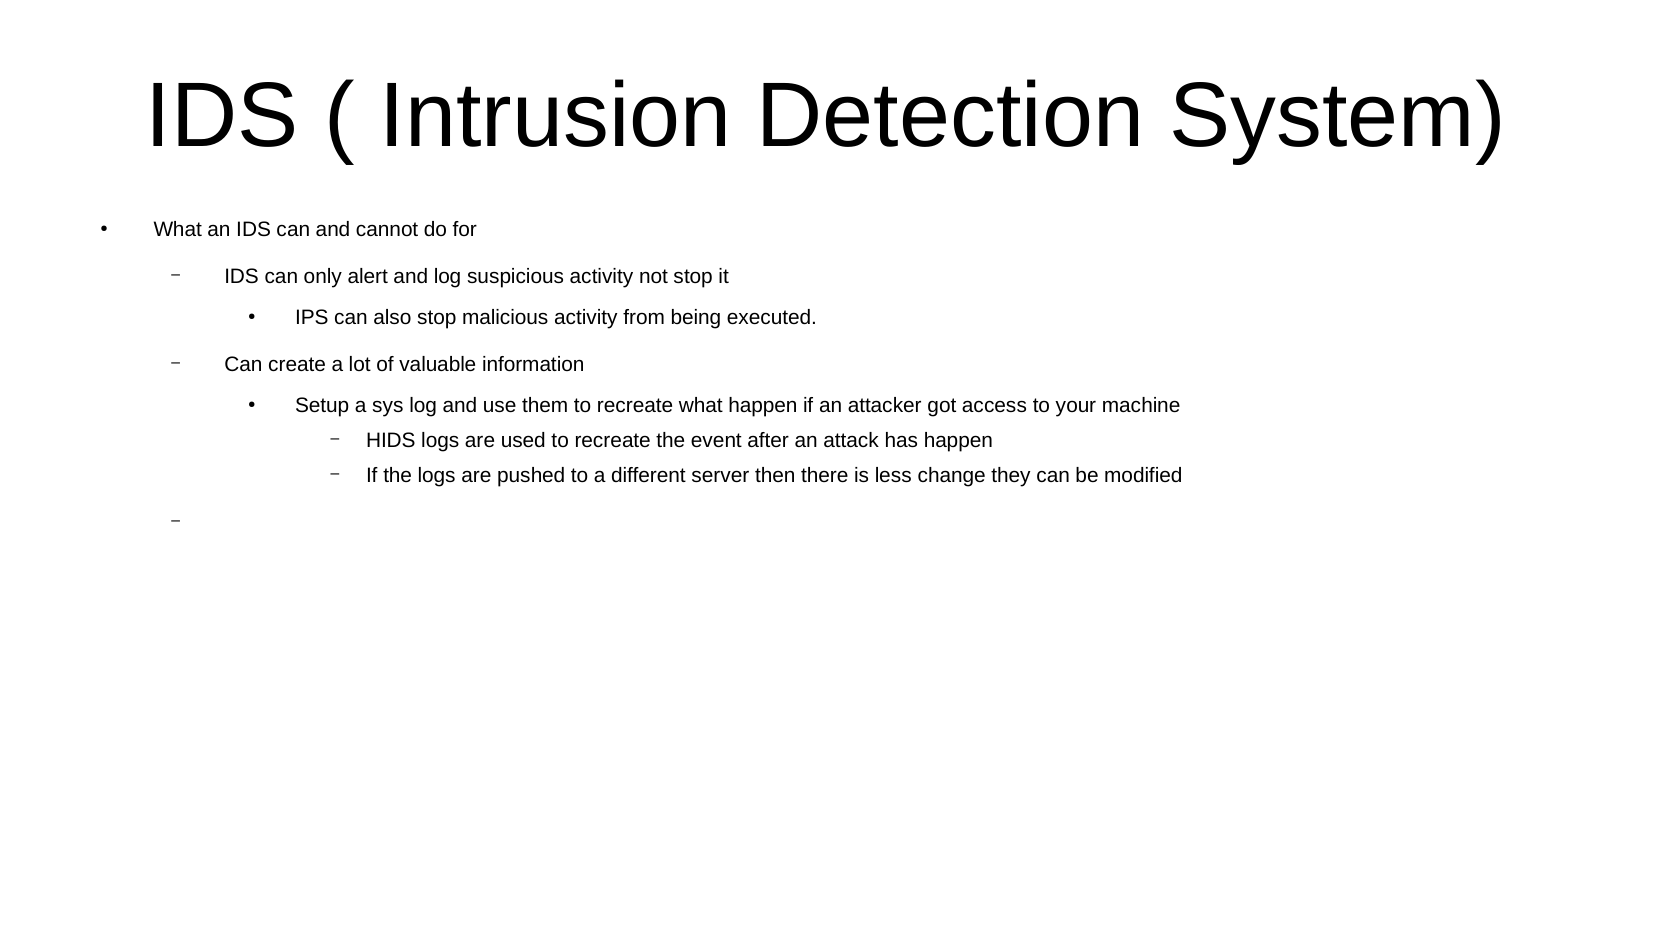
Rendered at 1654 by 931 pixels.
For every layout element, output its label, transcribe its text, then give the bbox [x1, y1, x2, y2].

list What an IDS can and cannot do for IDS can only alert and log suspicious activity not stop it IPS can also stop malicious activity from being executed. Can create a lot of valuable information Setup a sys log and use them to recreate what happen if an attacker got access to your machine HIDS logs are used to recreate the event after an attack has happen If the logs are pushed to a different server then there is less change they can be modified [82, 217, 1636, 916]
title IDS ( Intrusion Detection System) [82, 37, 1571, 193]
